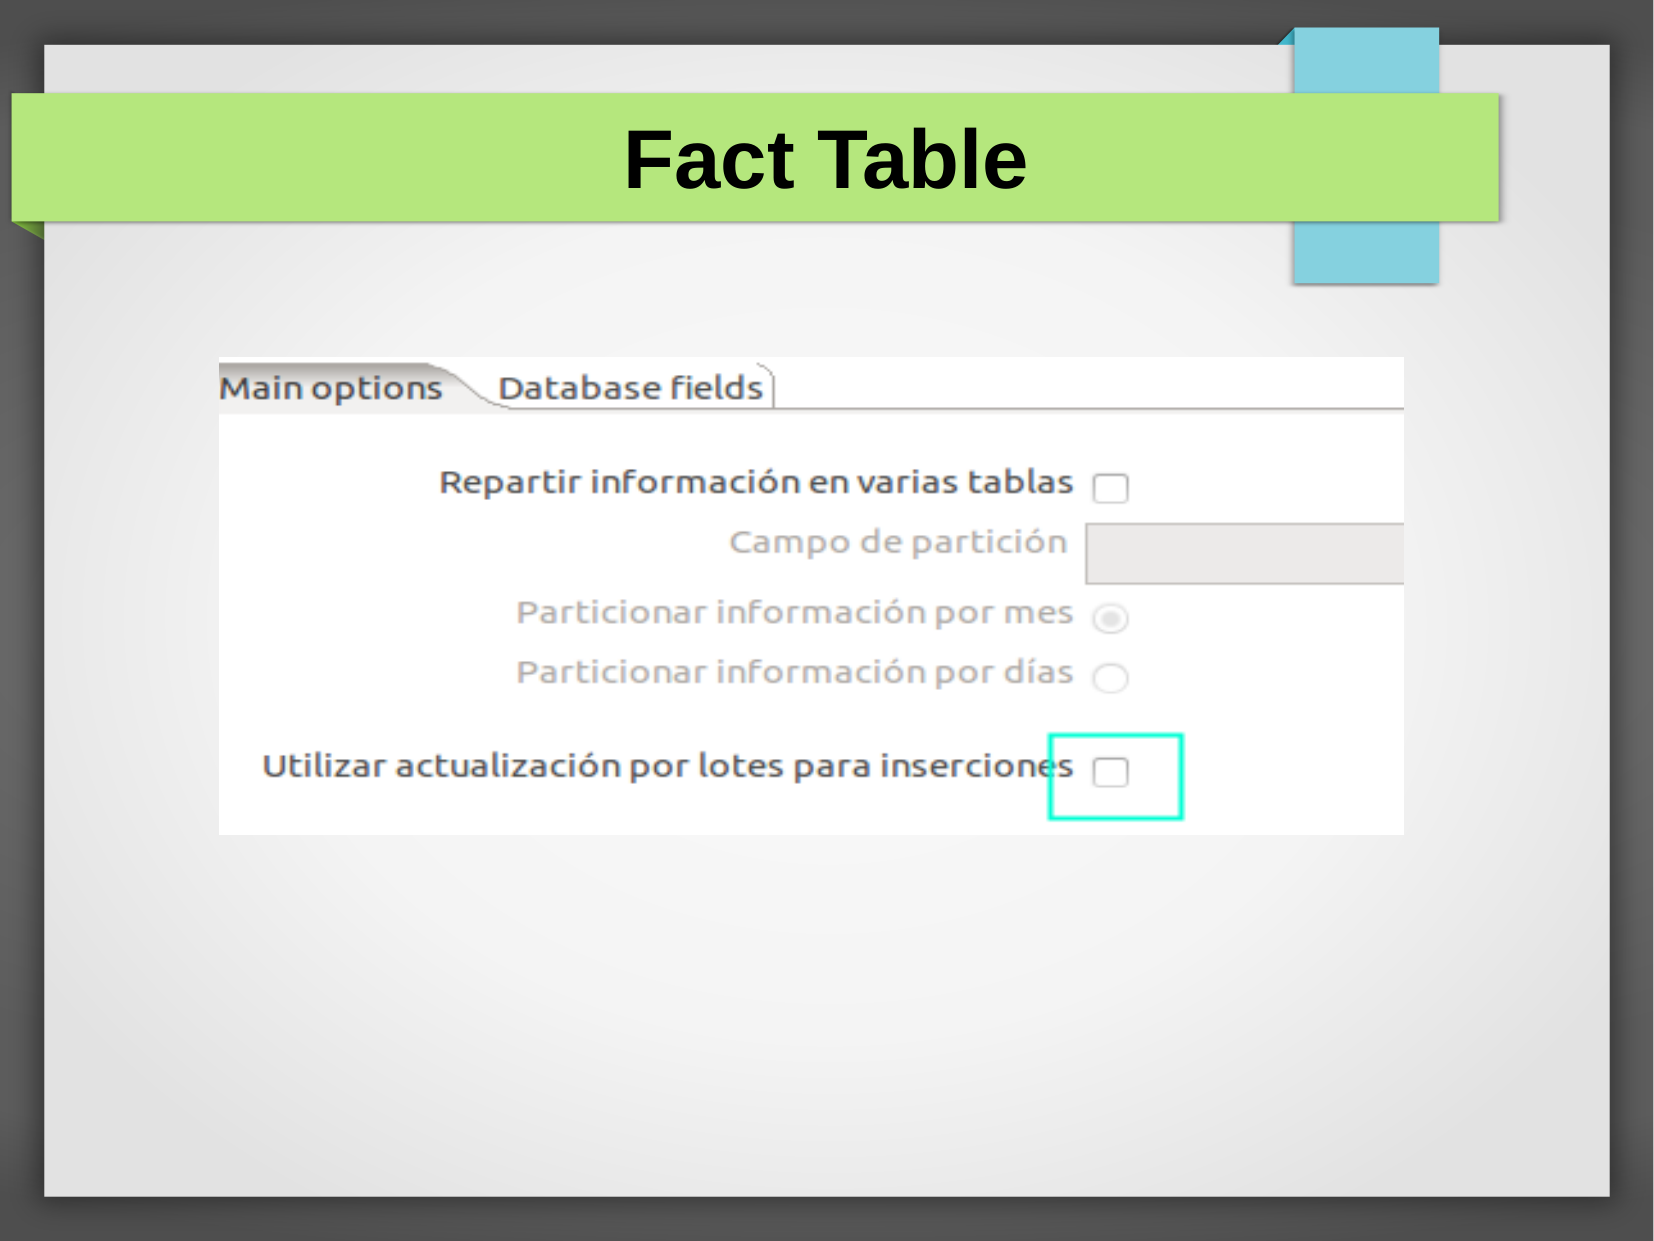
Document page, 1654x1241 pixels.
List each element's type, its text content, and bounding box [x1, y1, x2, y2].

title Fact Table [70, 106, 1583, 213]
picture [0, 0, 1654, 1241]
